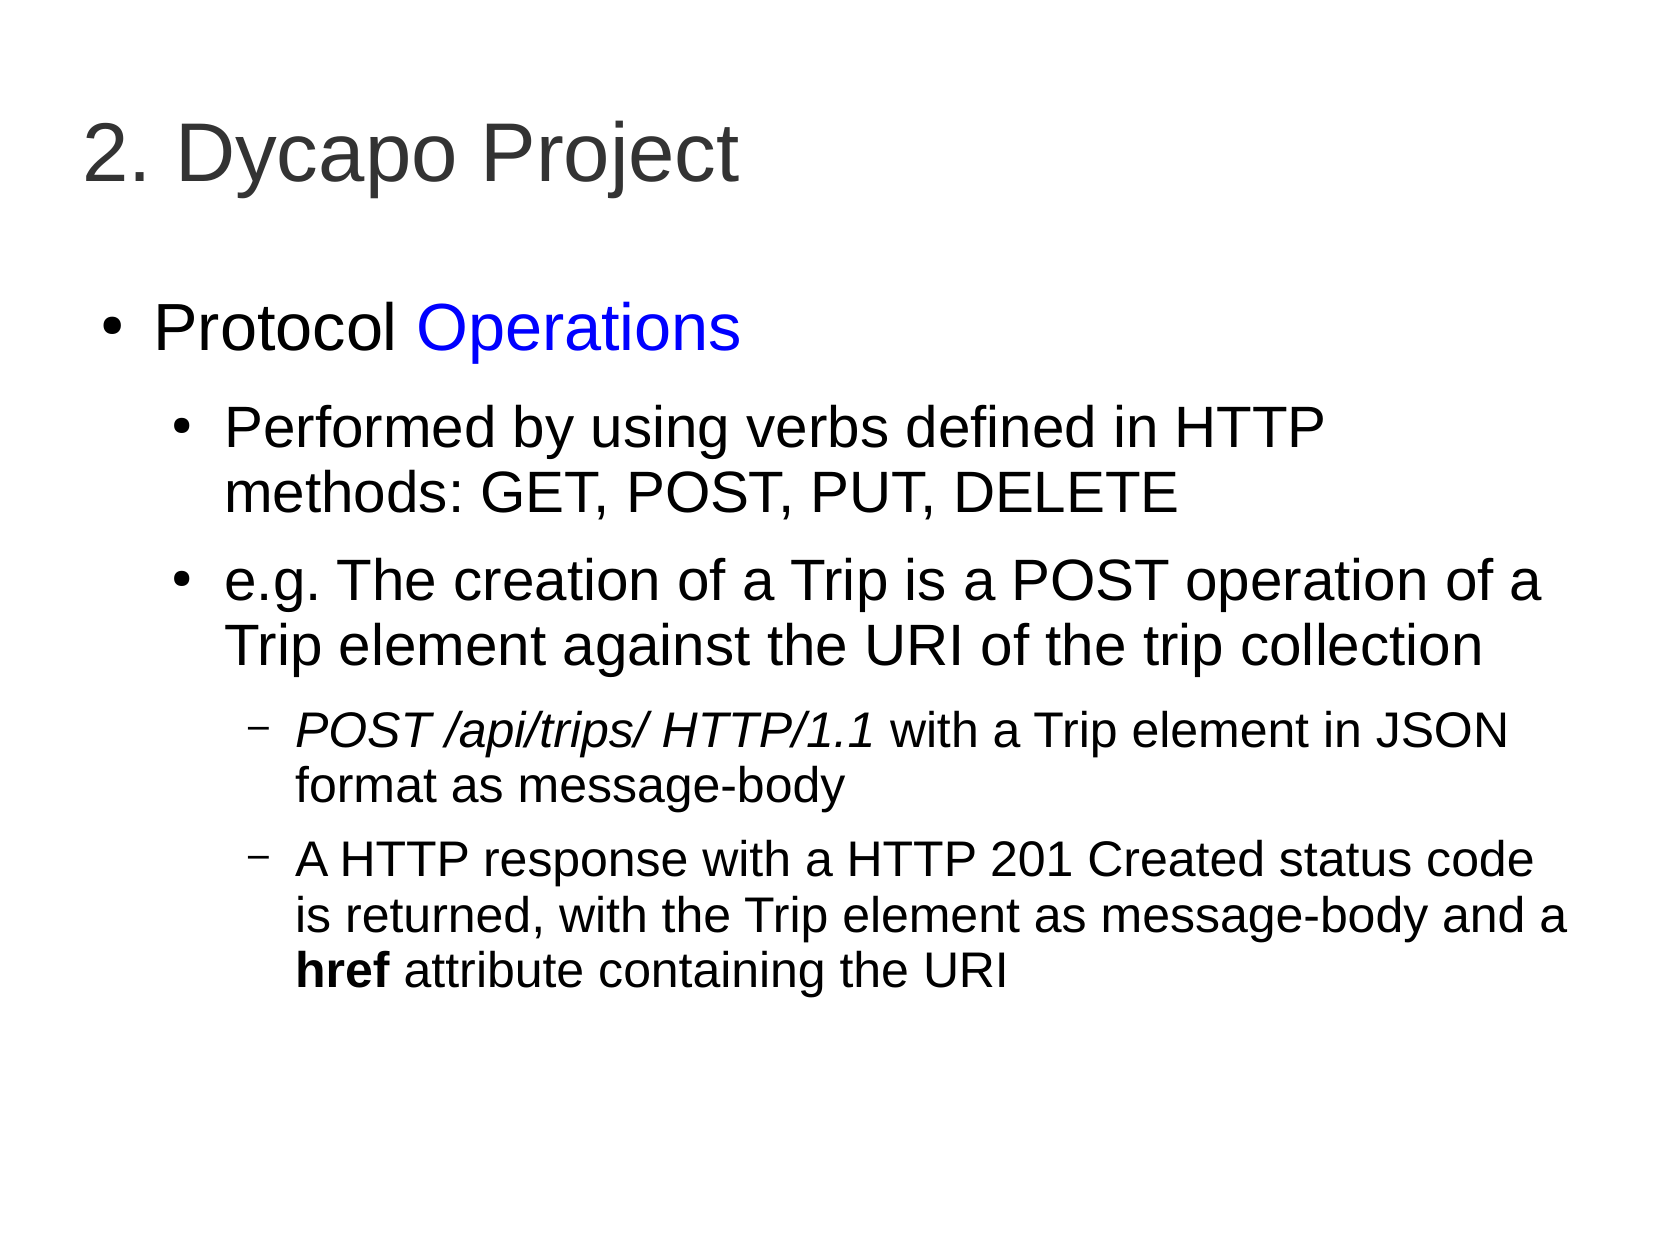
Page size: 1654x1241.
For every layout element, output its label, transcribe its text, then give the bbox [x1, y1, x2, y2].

title 2. Dycapo Project [82, 56, 1571, 250]
list Protocol Operations Performed by using verbs defined in HTTP methods: GET, POST, PUT, DELETE e.g. The creation of a Trip is a POST operation of a Trip element against the URI of the trip collection POST /api/trips/ HTTP/1.1 with a Trip element in JSON format as message-body A HTTP response with a HTTP 201 Created status code is returned, with the Trip element as message-body and a href attribute containing the URI [82, 290, 1571, 1109]
